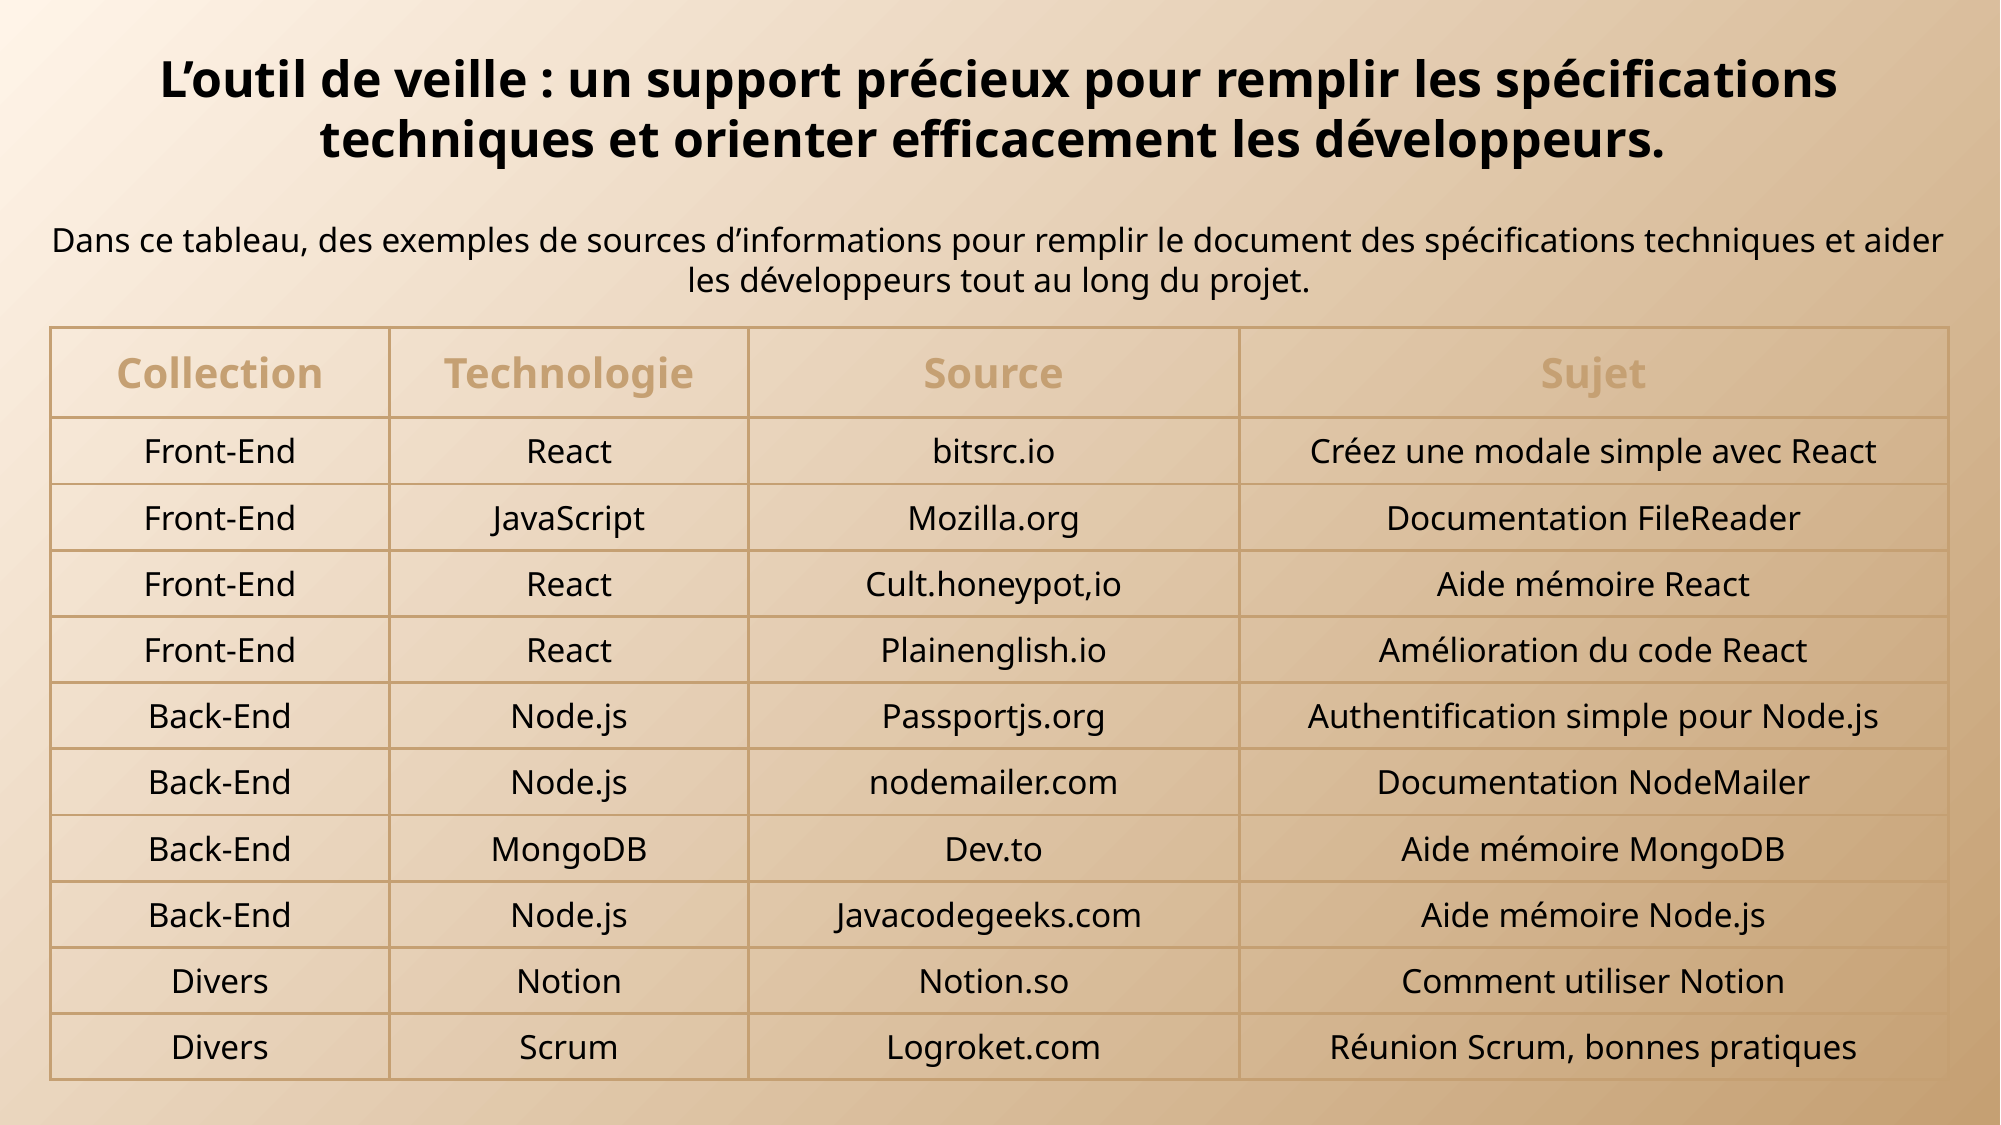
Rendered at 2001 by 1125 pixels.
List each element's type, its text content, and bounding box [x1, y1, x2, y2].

table_cell nodemailer.com [750, 750, 1238, 814]
table_cell Documentation FileReader [1241, 485, 1947, 549]
table_cell Back-End [52, 883, 388, 946]
table_cell React [391, 552, 747, 615]
table_cell Comment utiliser Notion [1241, 949, 1947, 1012]
table_cell Amélioration du code React [1241, 618, 1947, 681]
table_cell Front-End [52, 485, 388, 549]
table_header Source [750, 329, 1238, 416]
table_cell Passportjs.org [750, 684, 1238, 747]
title L’outil de veille : un support précieux pour remplir les spécifications techniques et orienter efficacement les développeurs. [23, 16, 1976, 176]
table_cell React [391, 419, 747, 483]
table_cell Authentification simple pour Node.js [1241, 684, 1947, 747]
table_header Collection [52, 329, 388, 416]
table_cell Documentation NodeMailer [1241, 750, 1947, 814]
table_cell Notion.so [750, 949, 1238, 1012]
table_cell Back-End [52, 750, 388, 814]
table_cell Scrum [391, 1015, 747, 1078]
table_header Sujet [1241, 329, 1947, 416]
table_cell Dev.to [750, 816, 1238, 880]
table_cell Créez une modale simple avec React [1241, 419, 1947, 483]
table_cell Back-End [52, 816, 388, 880]
table_cell Node.js [391, 750, 747, 814]
table_cell MongoDB [391, 816, 747, 880]
table_cell Aide mémoire React [1241, 552, 1947, 615]
table_cell Cult.honeypot,io [750, 552, 1238, 615]
table_cell React [391, 618, 747, 681]
table_cell Front-End [52, 419, 388, 483]
table_cell Node.js [391, 684, 747, 747]
table_cell Logroket.com [750, 1015, 1238, 1078]
table_cell Plainenglish.io [750, 618, 1238, 681]
table_cell Divers [52, 1015, 388, 1078]
table_cell bitsrc.io [750, 419, 1238, 483]
table_cell JavaScript [391, 485, 747, 549]
table_cell Javacodegeeks.com [750, 883, 1238, 946]
table_cell Front-End [52, 552, 388, 615]
table_header Technologie [391, 329, 747, 416]
table_cell Mozilla.org [750, 485, 1238, 549]
table_cell Front-End [52, 618, 388, 681]
table_cell Divers [52, 949, 388, 1012]
table_cell Node.js [391, 883, 747, 946]
table_cell Aide mémoire MongoDB [1241, 816, 1947, 880]
subtitle Dans ce tableau, des exemples de sources d’informations pour remplir le document des spécifications techniques et aider les développeurs tout au long du projet. [23, 212, 1976, 308]
table_cell Réunion Scrum, bonnes pratiques [1241, 1015, 1947, 1078]
table_cell Notion [391, 949, 747, 1012]
table_cell Aide mémoire Node.js [1241, 883, 1947, 946]
table_cell Back-End [52, 684, 388, 747]
